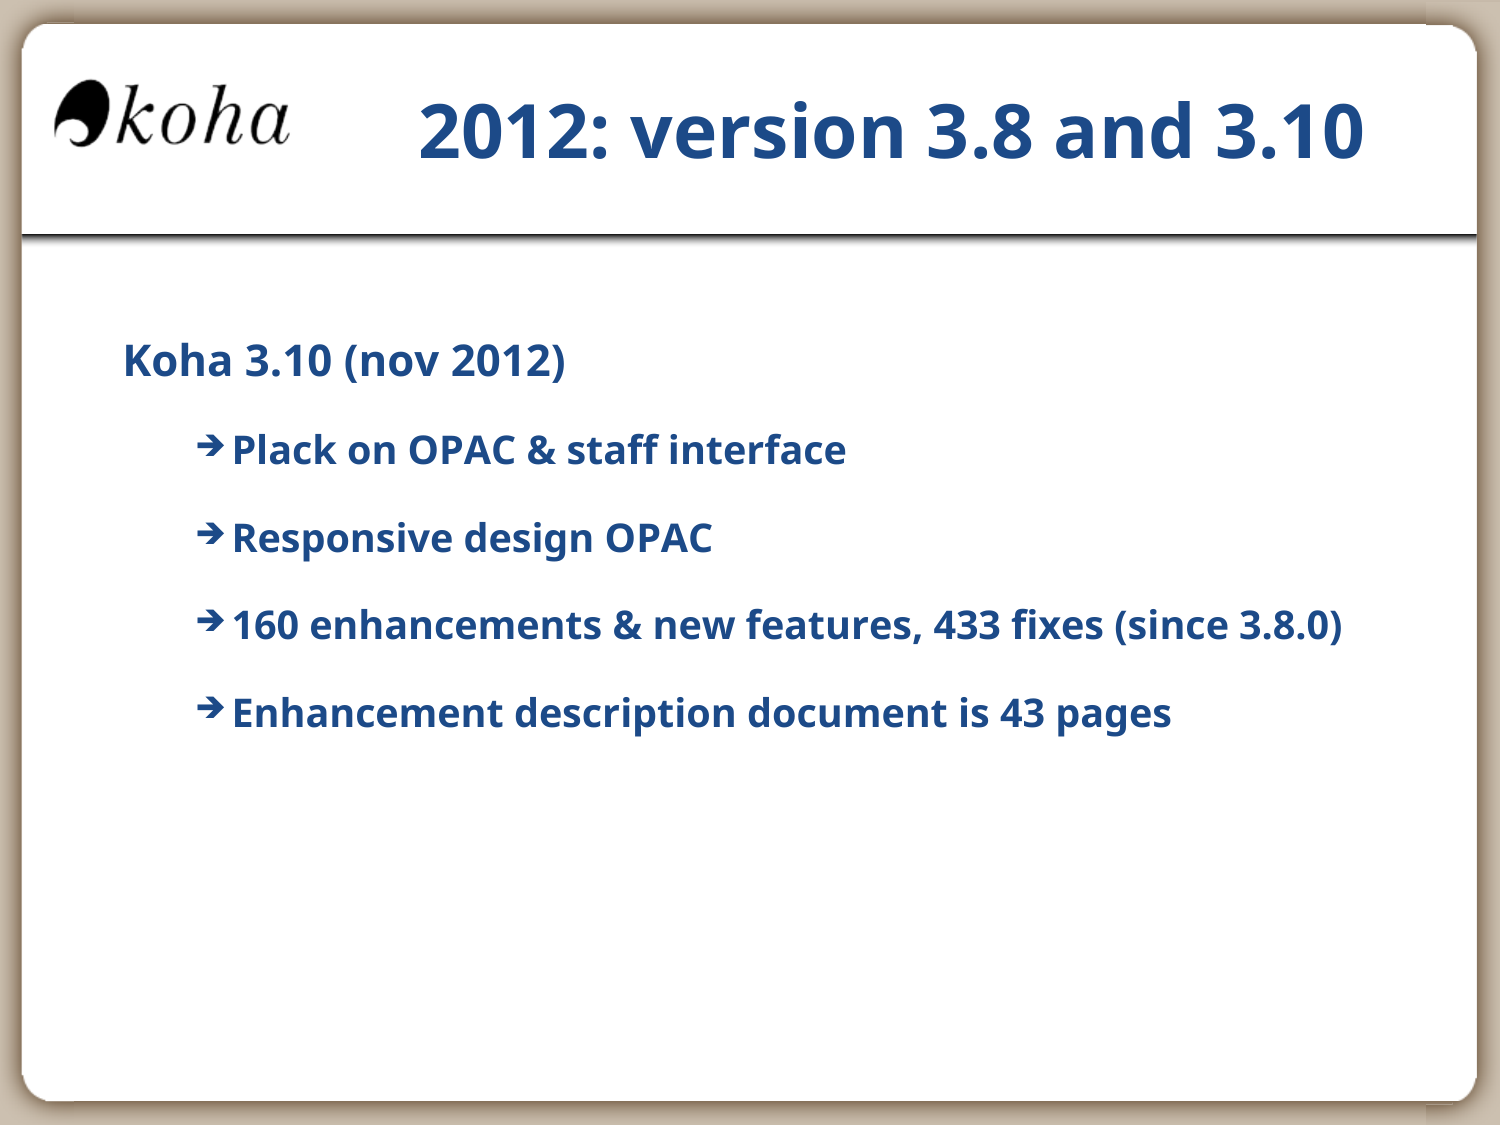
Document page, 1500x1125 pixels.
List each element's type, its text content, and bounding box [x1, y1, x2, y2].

picture [0, 0, 1500, 1125]
title 2012: version 3.8 and 3.10 [315, 0, 1463, 260]
list Koha 3.10 (nov 2012) Plack on OPAC & staff interface Responsive design OPAC 160 enhancements & new features, 433 fixes (since 3.8.0) Enhancement description document is 43 pages [118, 317, 1382, 971]
